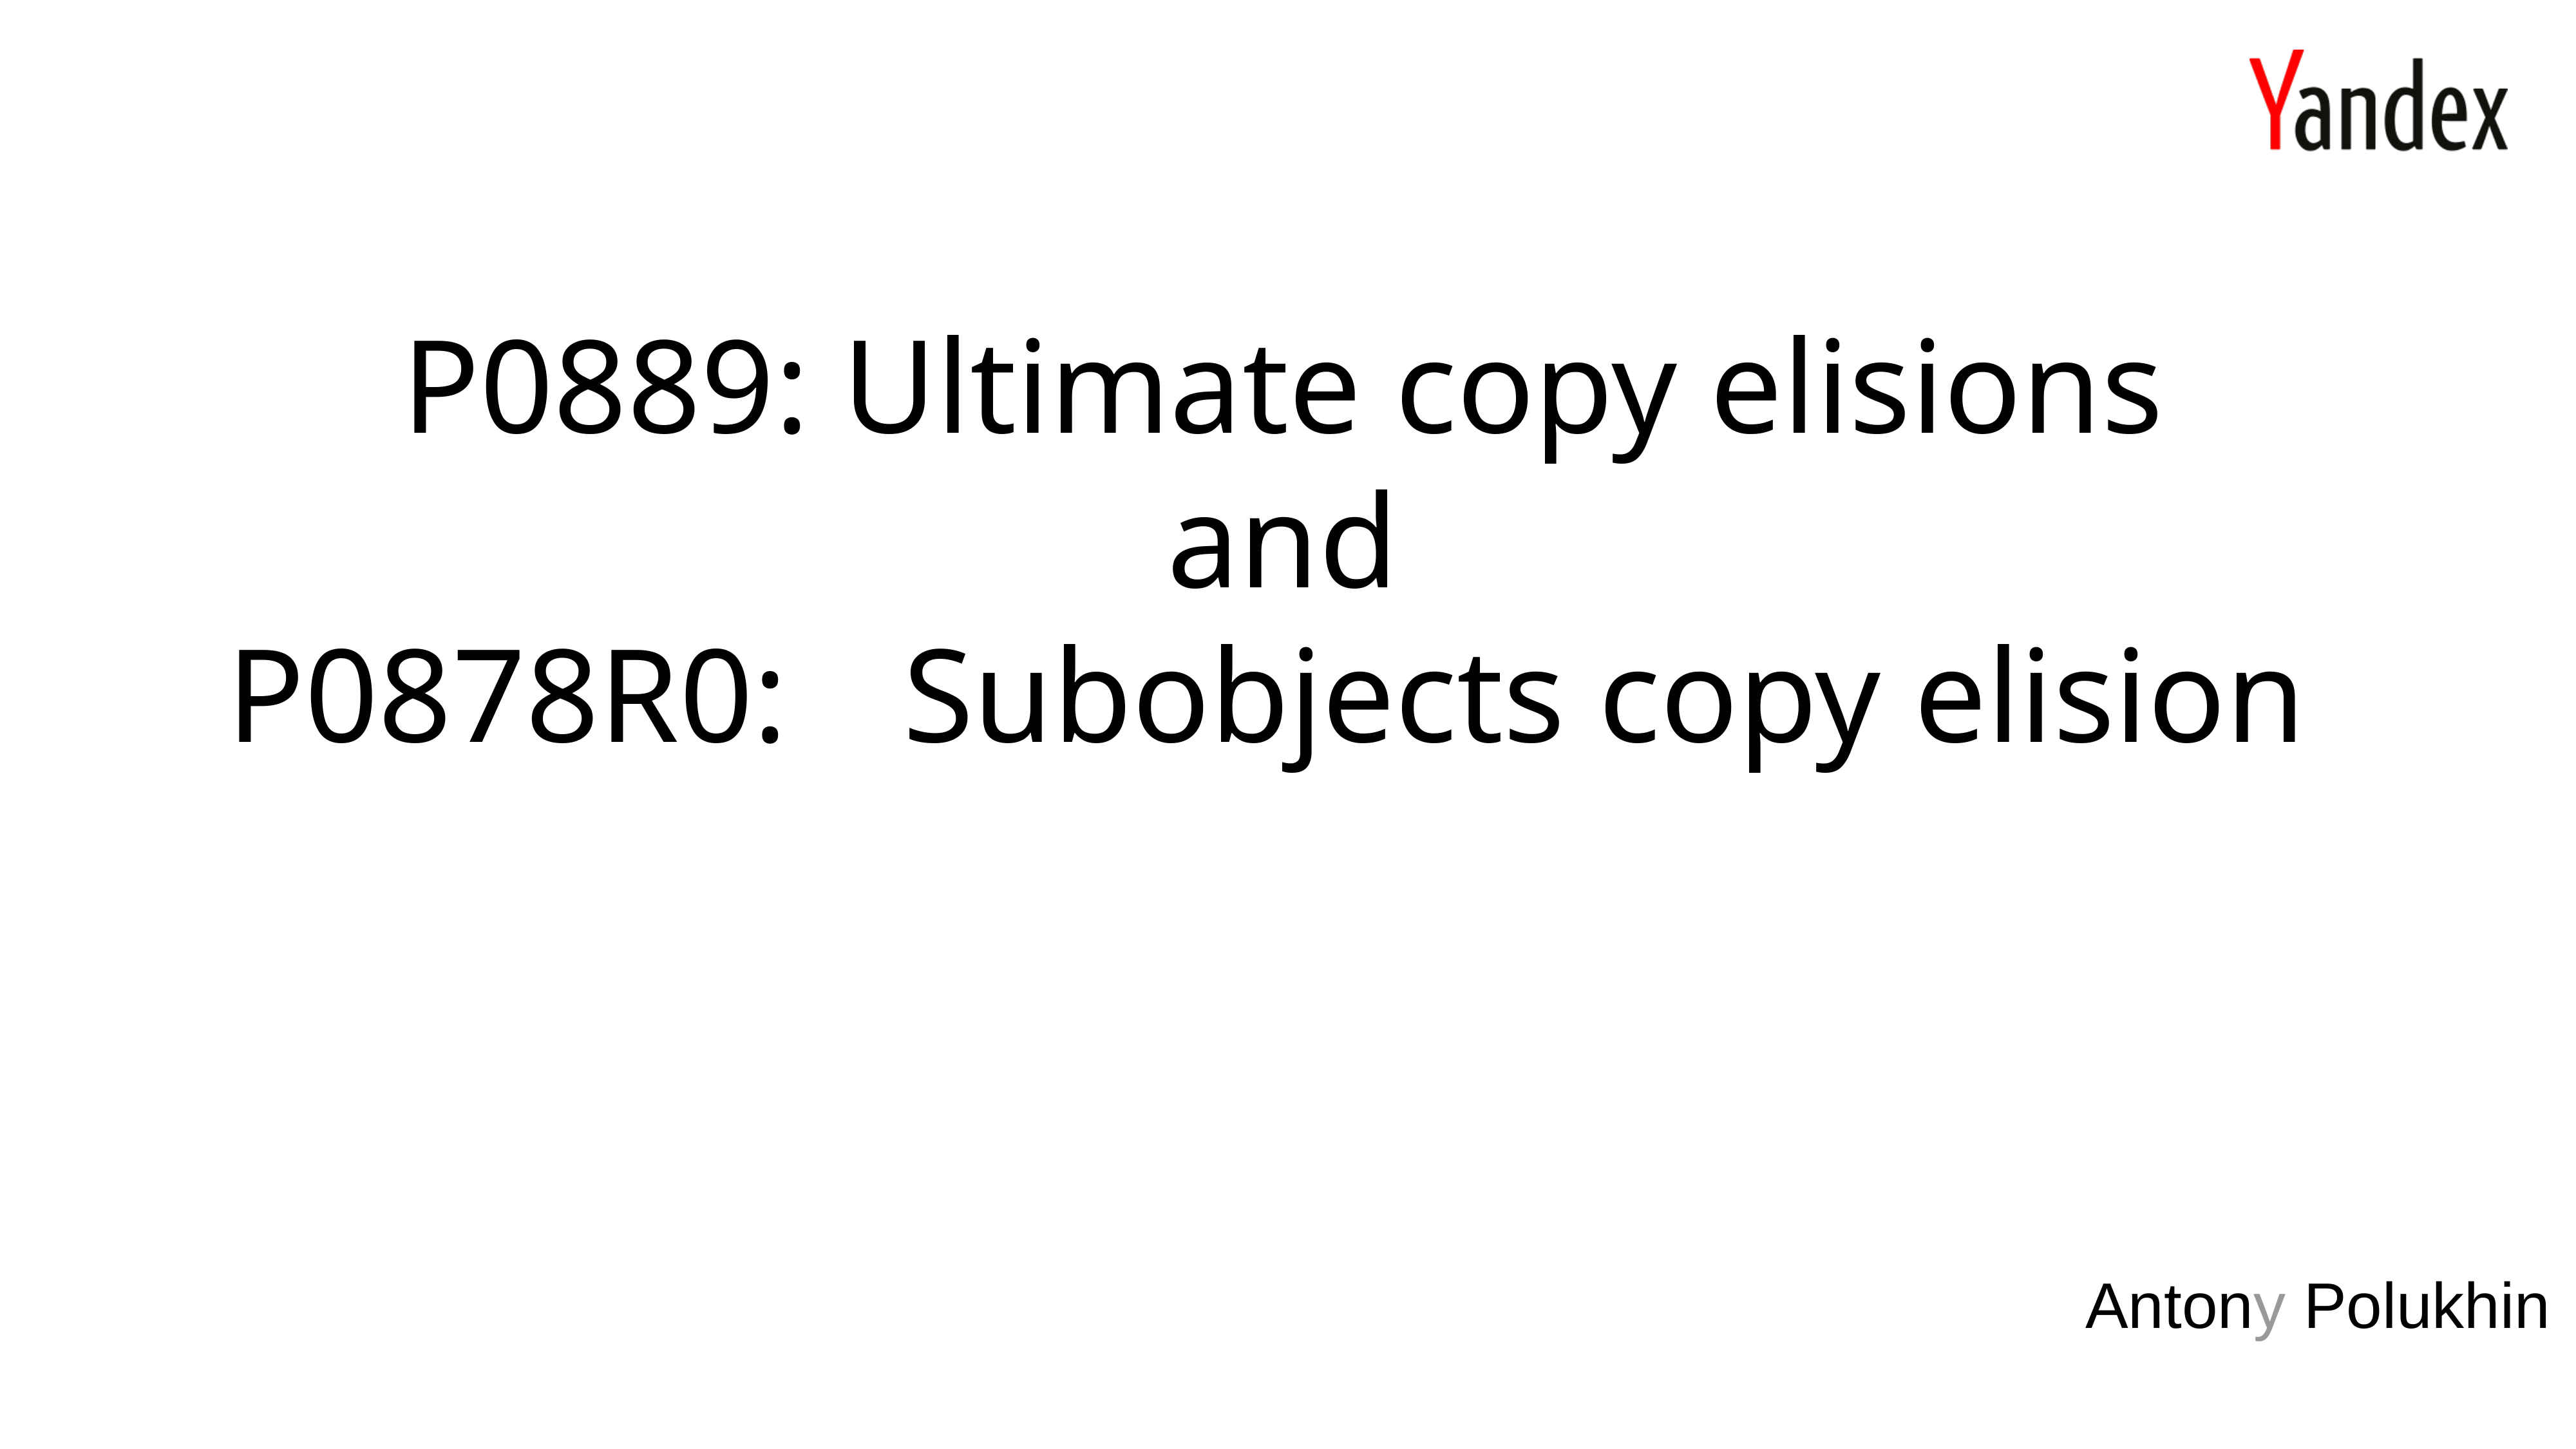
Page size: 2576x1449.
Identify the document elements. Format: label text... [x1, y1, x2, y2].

picture [2249, 50, 2508, 151]
text_box Antony Polukhin [68, 1265, 2561, 1448]
title P0889: Ultimate copy elisions and P0878R0: Subobjects copy elision [205, 155, 2370, 918]
